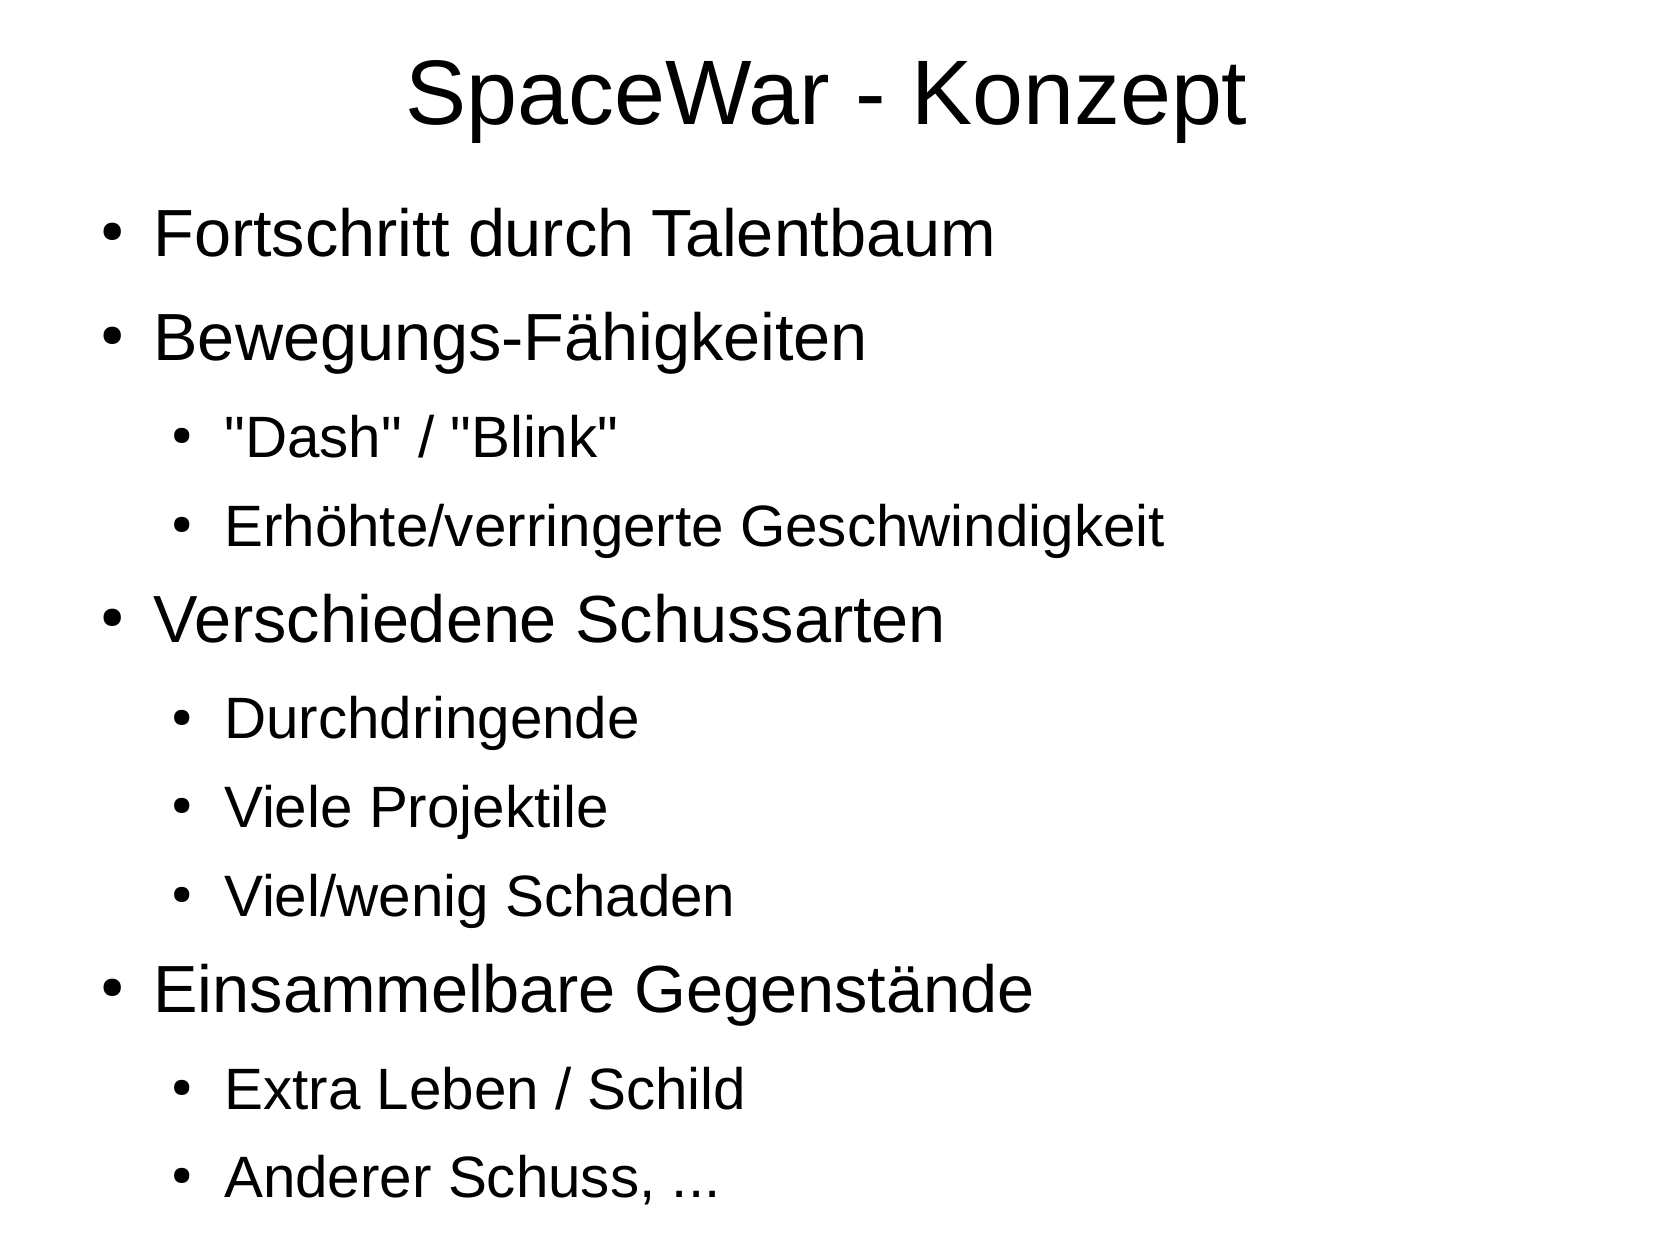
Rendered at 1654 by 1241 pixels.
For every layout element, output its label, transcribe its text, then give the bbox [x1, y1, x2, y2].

list Fortschritt durch Talentbaum Bewegungs-Fähigkeiten "Dash" / "Blink" Erhöhte/verringerte Geschwindigkeit Verschiedene Schussarten Durchdringende Viele Projektile Viel/wenig Schaden Einsammelbare Gegenstände Extra Leben / Schild Anderer Schuss, ... [82, 196, 1571, 1211]
title SpaceWar - Konzept [82, 8, 1571, 178]
